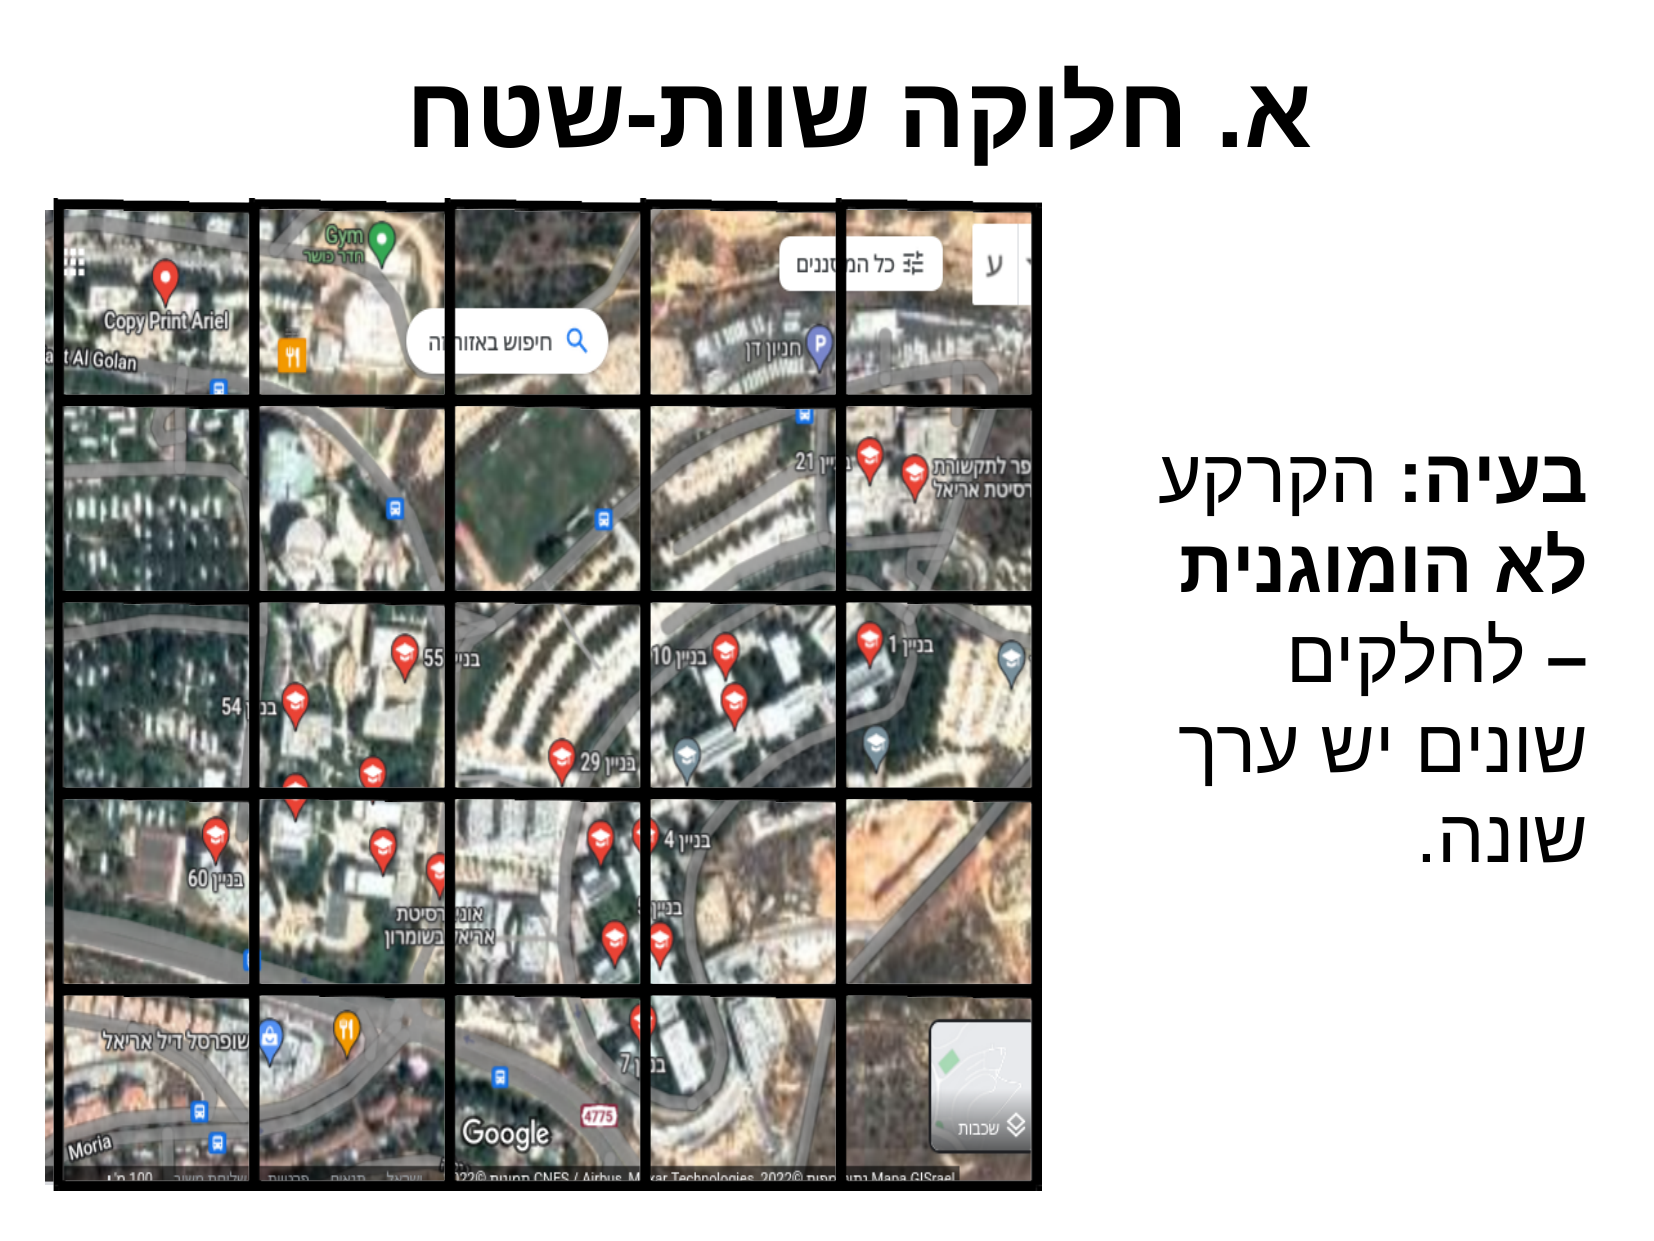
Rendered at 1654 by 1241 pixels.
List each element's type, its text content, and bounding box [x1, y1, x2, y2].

text_box א. חלוקה שוות-שטח [231, 49, 1489, 183]
text_box בעיה: הקרקע לא הומוגנית – לחלקים שונים יש ערך שונה. [1140, 247, 1604, 894]
picture [45, 198, 1042, 1191]
